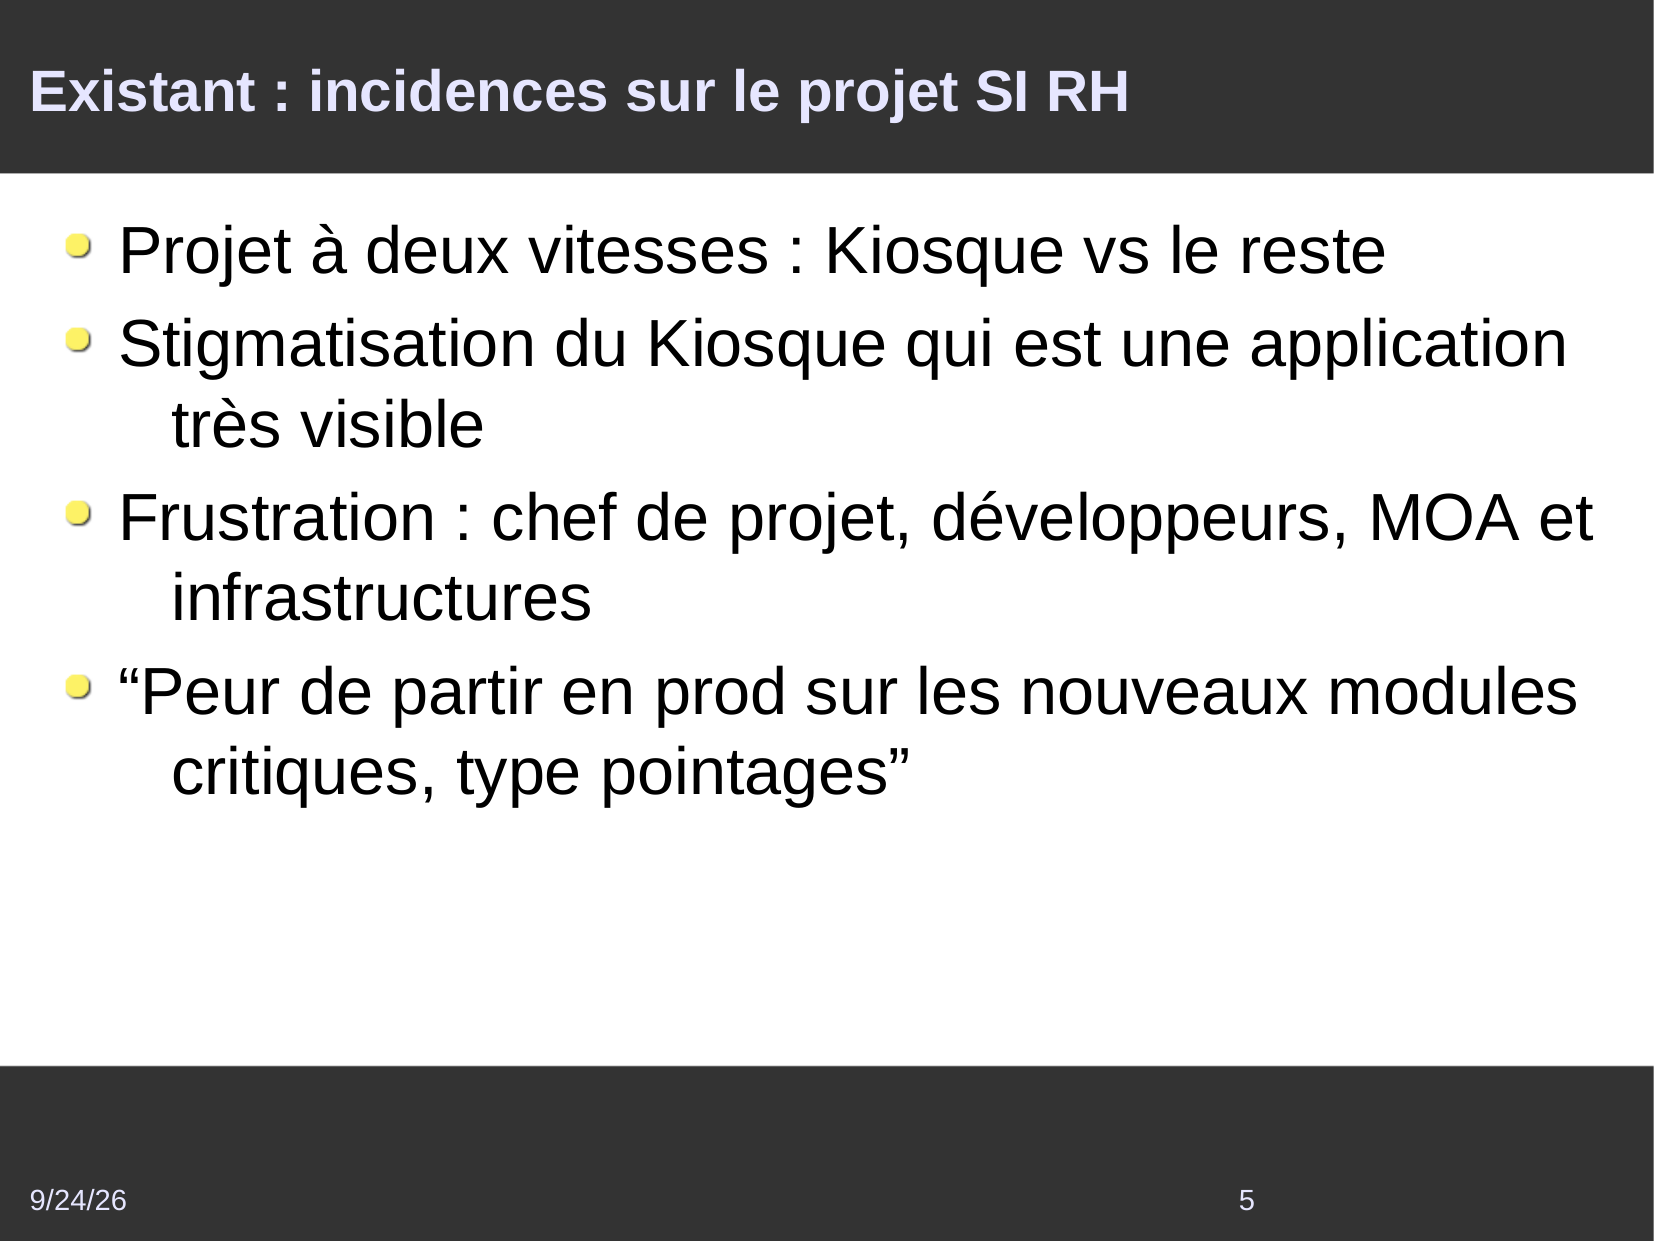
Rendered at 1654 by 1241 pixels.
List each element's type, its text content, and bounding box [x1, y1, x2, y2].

list Projet à deux vitesses : Kiosque vs le reste Stigmatisation du Kiosque qui est une application très visible Frustration : chef de projet, développeurs, MOA et infrastructures “Peur de partir en prod sur les nouveaux modules critiques, type pointages” [29, 206, 1625, 1034]
title Existant : incidences sur le projet SI RH [29, 53, 1625, 124]
text_box [1238, 1181, 1625, 1241]
text_box [29, 1181, 566, 1241]
